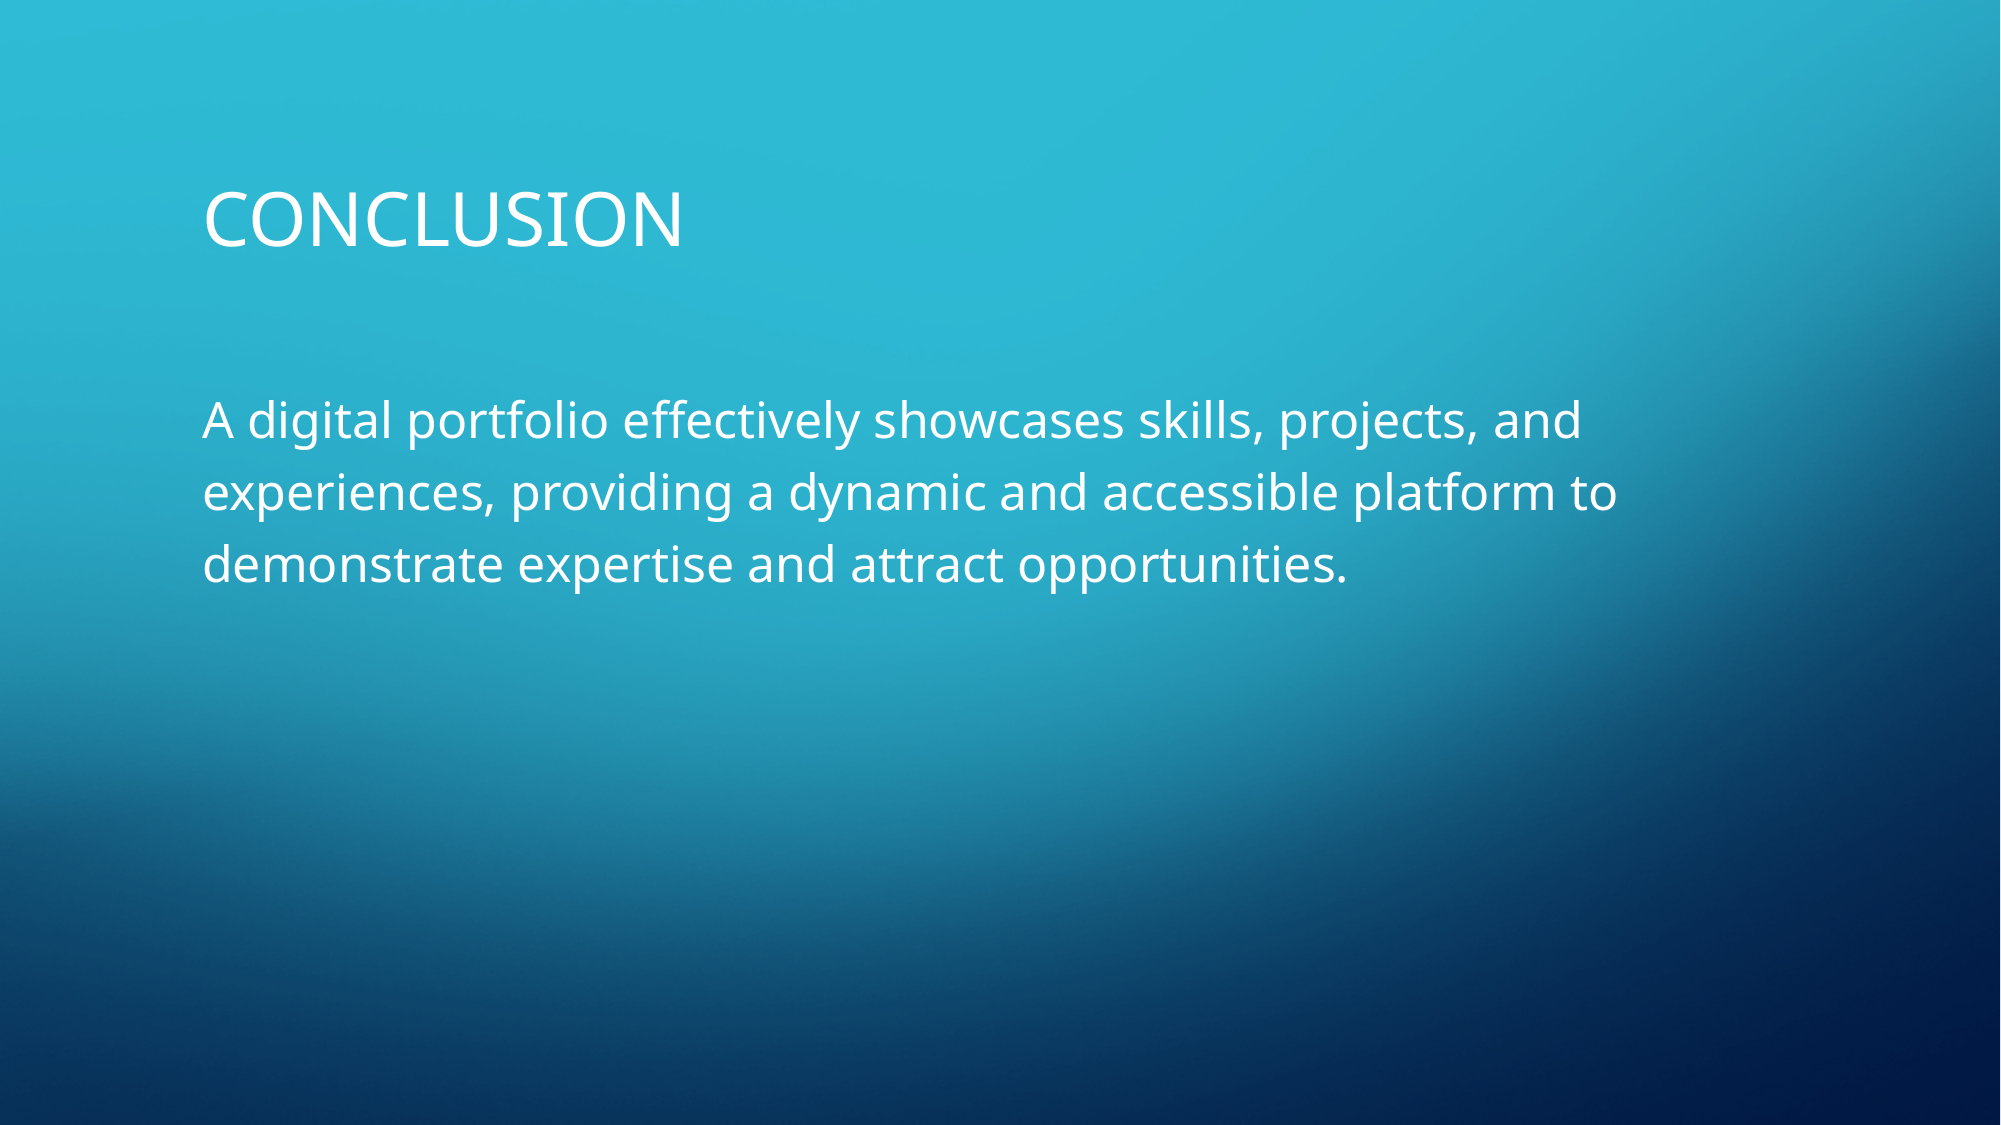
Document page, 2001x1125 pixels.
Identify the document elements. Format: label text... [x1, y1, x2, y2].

title Conclusion [187, 101, 1813, 344]
list A digital portfolio effectively showcases skills, projects, and experiences, providing a dynamic and accessible platform to demonstrate expertise and attract opportunities. [187, 369, 1813, 951]
